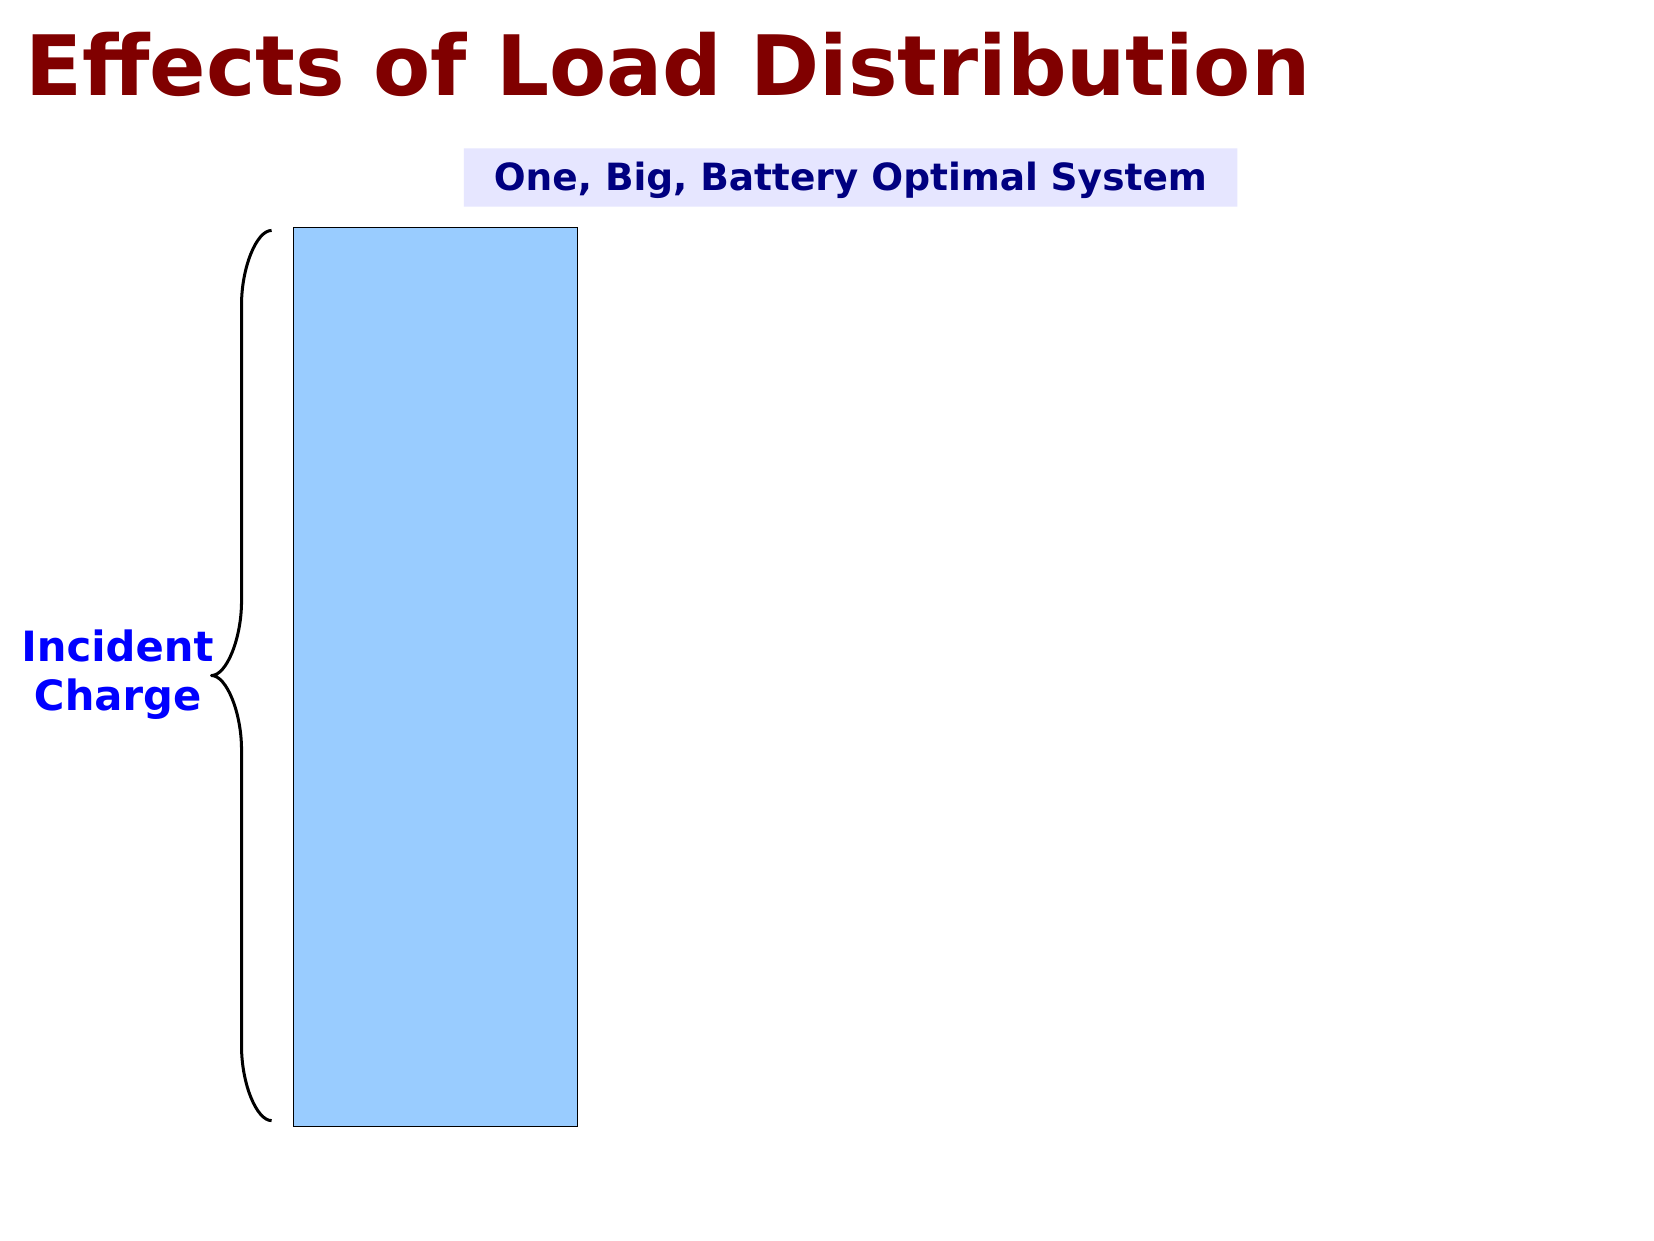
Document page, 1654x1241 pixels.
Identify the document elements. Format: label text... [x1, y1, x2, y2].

text_box Incident Charge [0, 615, 236, 728]
text_box [293, 227, 578, 1127]
text_box One, Big, Battery Optimal System [463, 148, 1238, 207]
title Effects of Load Distribution [25, 18, 1438, 116]
